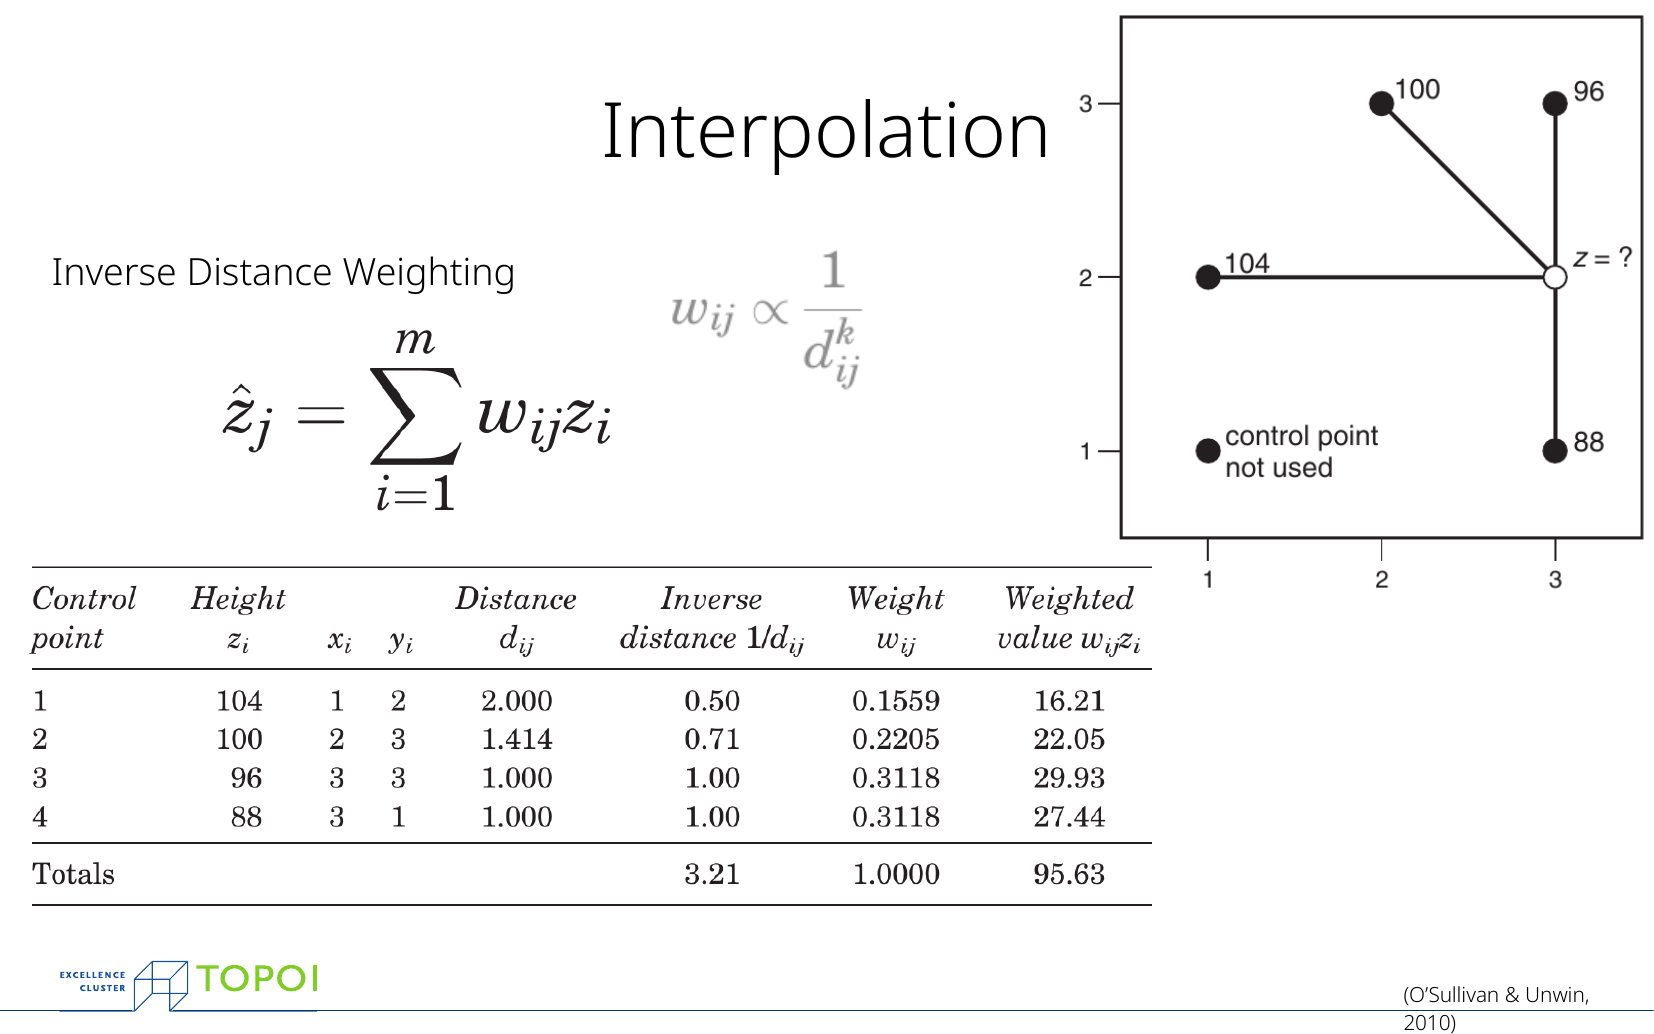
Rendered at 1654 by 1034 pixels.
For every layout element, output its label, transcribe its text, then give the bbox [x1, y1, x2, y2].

text_box Inverse Distance Weighting [36, 237, 520, 305]
picture [17, 0, 1654, 913]
picture [203, 187, 903, 531]
text_box (O’Sullivan & Unwin, 2010) [1388, 972, 1654, 1016]
title Interpolation [82, 41, 1054, 214]
